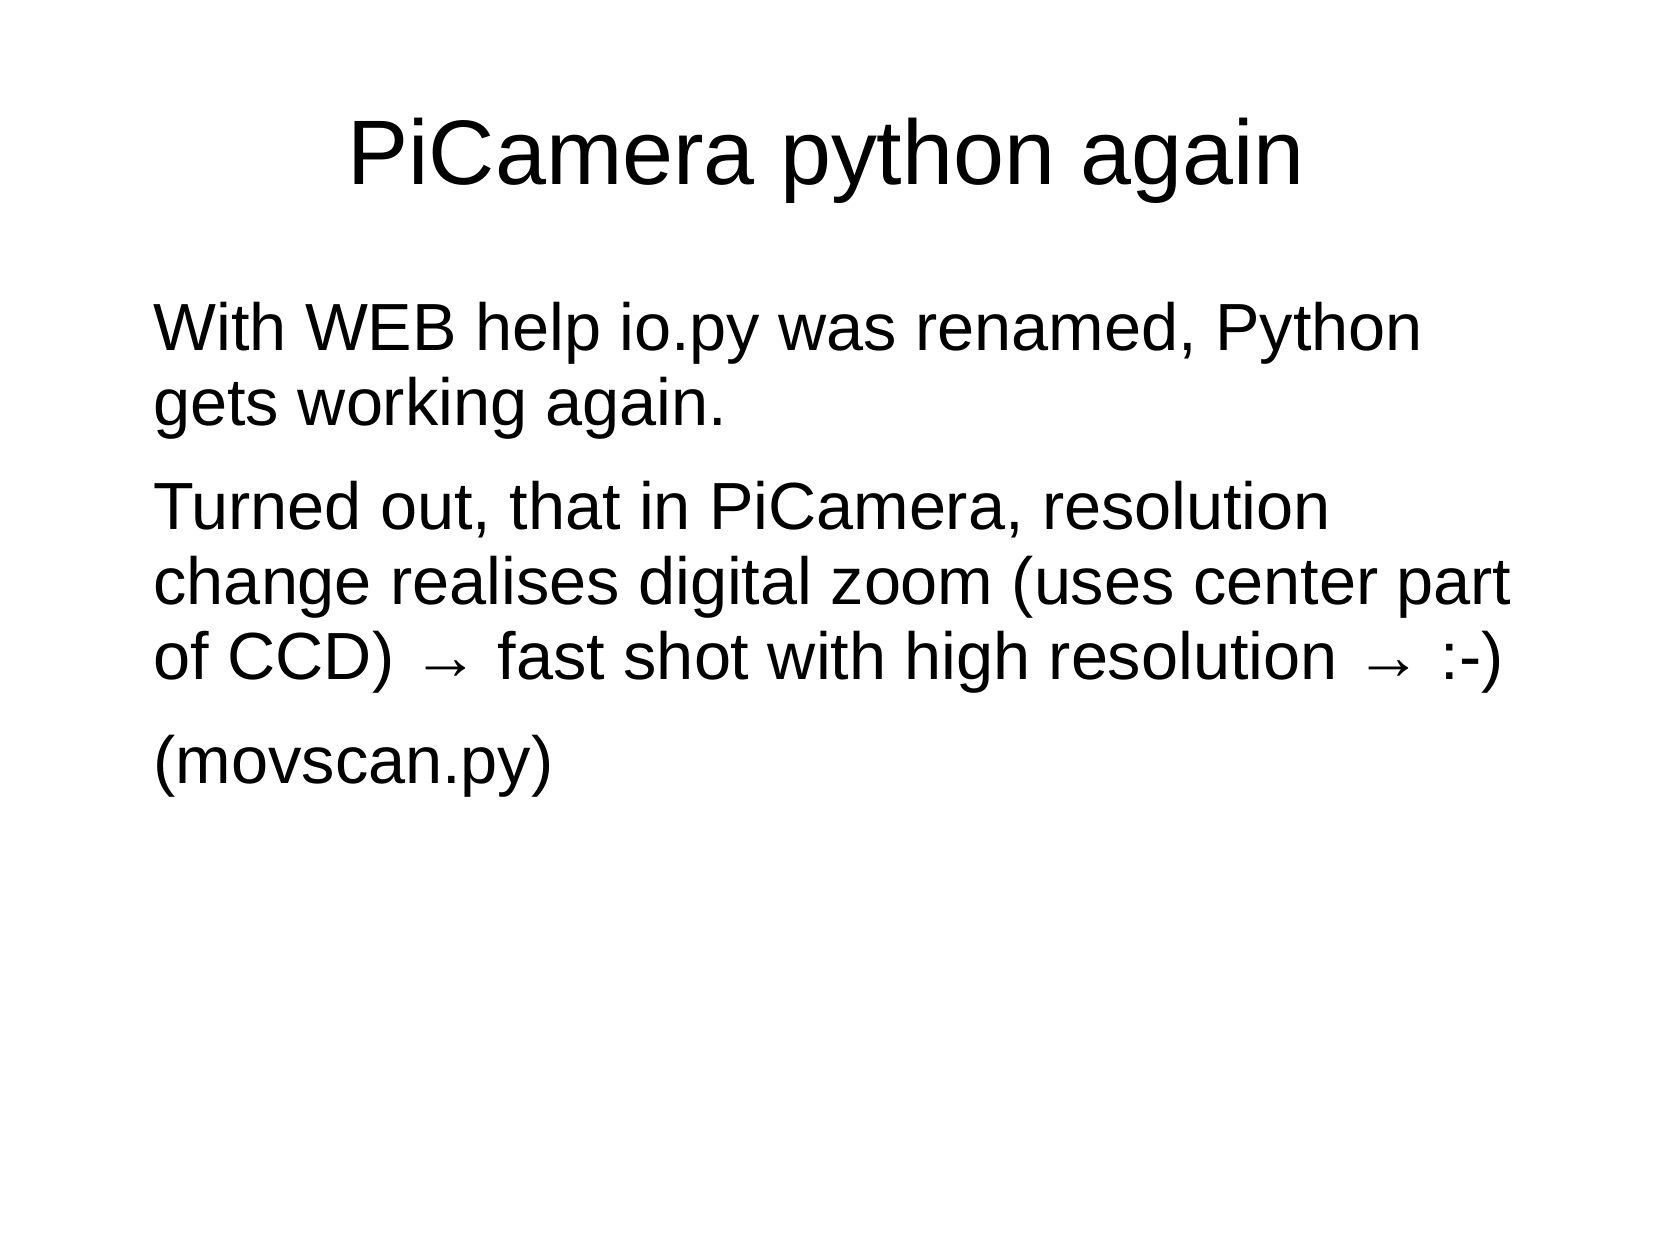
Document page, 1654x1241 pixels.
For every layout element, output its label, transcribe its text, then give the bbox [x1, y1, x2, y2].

title PiCamera python again [82, 49, 1571, 257]
list With WEB help io.py was renamed, Python gets working again. Turned out, that in PiCamera, resolution change realises digital zoom (uses center part of CCD) → fast shot with high resolution → :-) (movscan.py) [82, 290, 1538, 1010]
